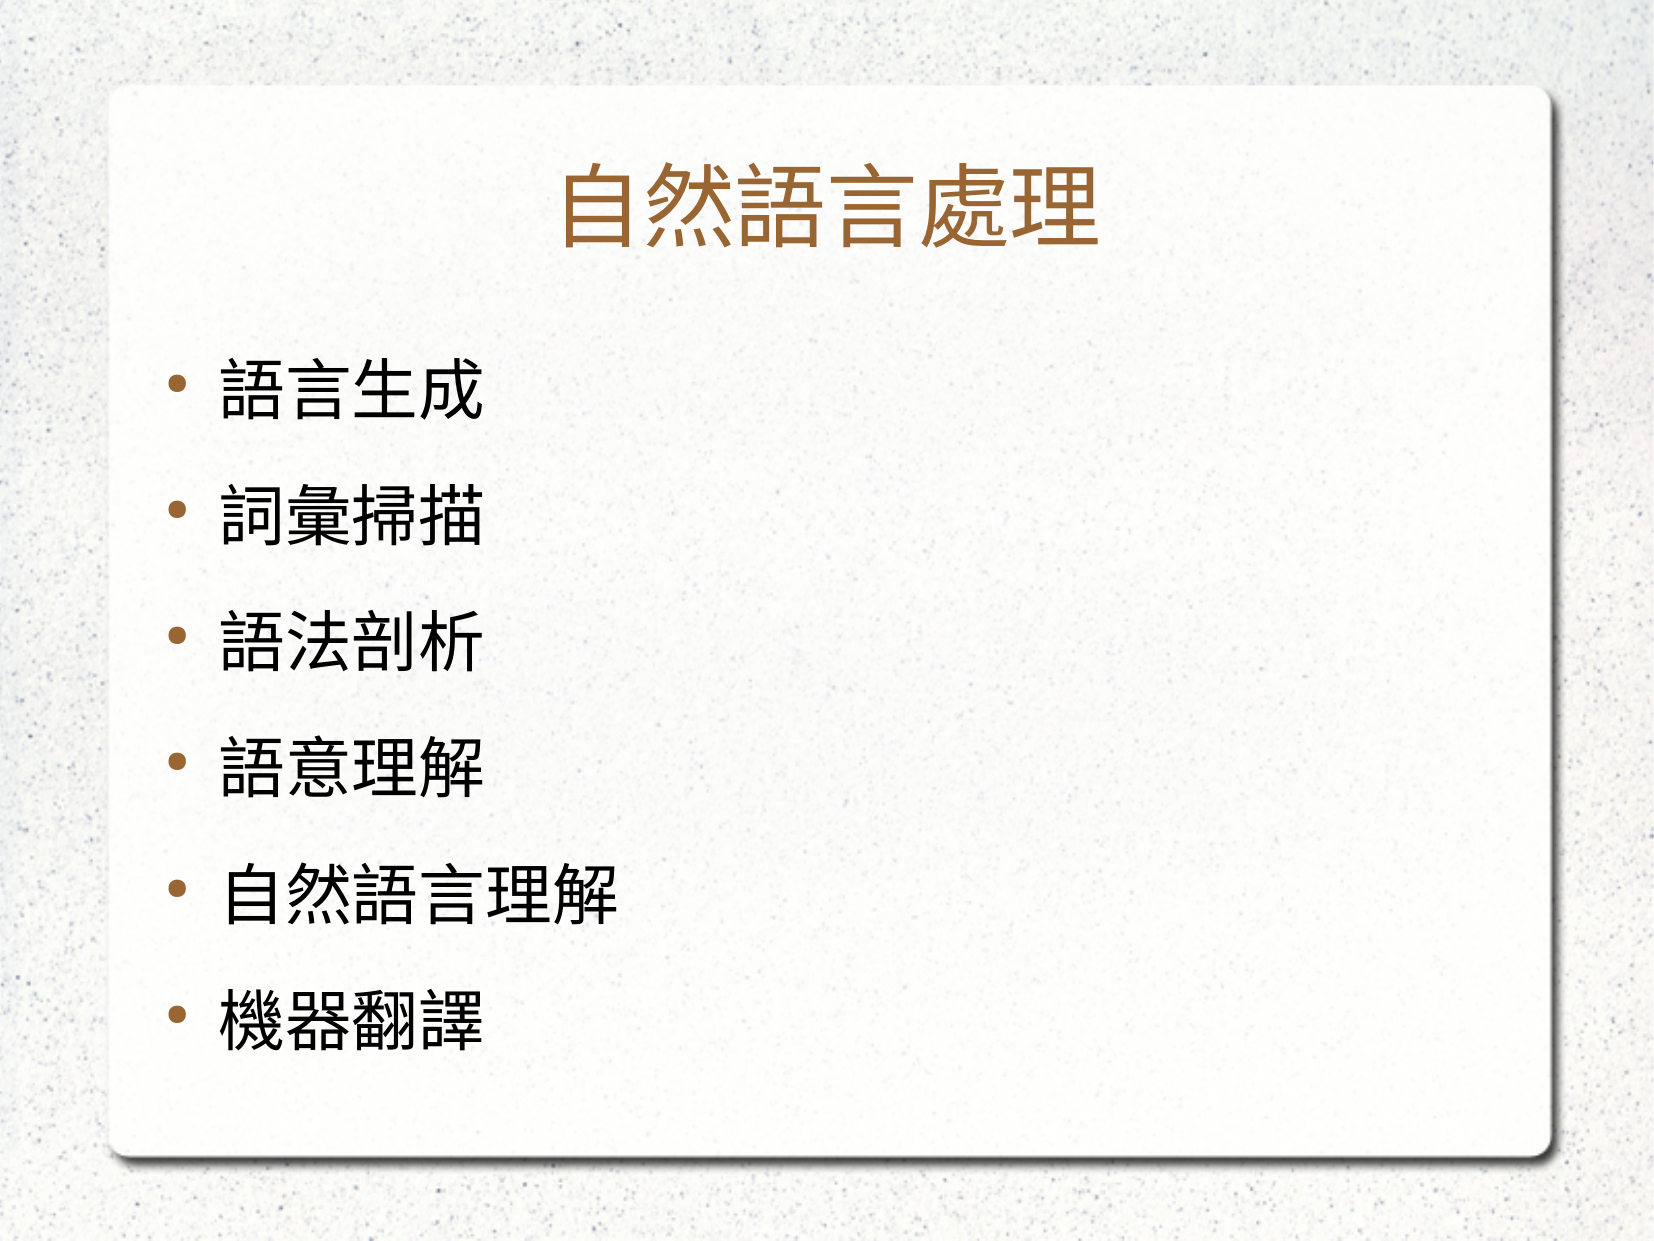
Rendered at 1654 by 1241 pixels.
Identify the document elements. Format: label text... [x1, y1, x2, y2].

picture [0, 0, 1654, 1241]
title 自然語言處理 [118, 96, 1536, 304]
list 語言生成 詞彙掃描 語法剖析 語意理解 自然語言理解 機器翻譯 [147, 336, 1506, 1042]
